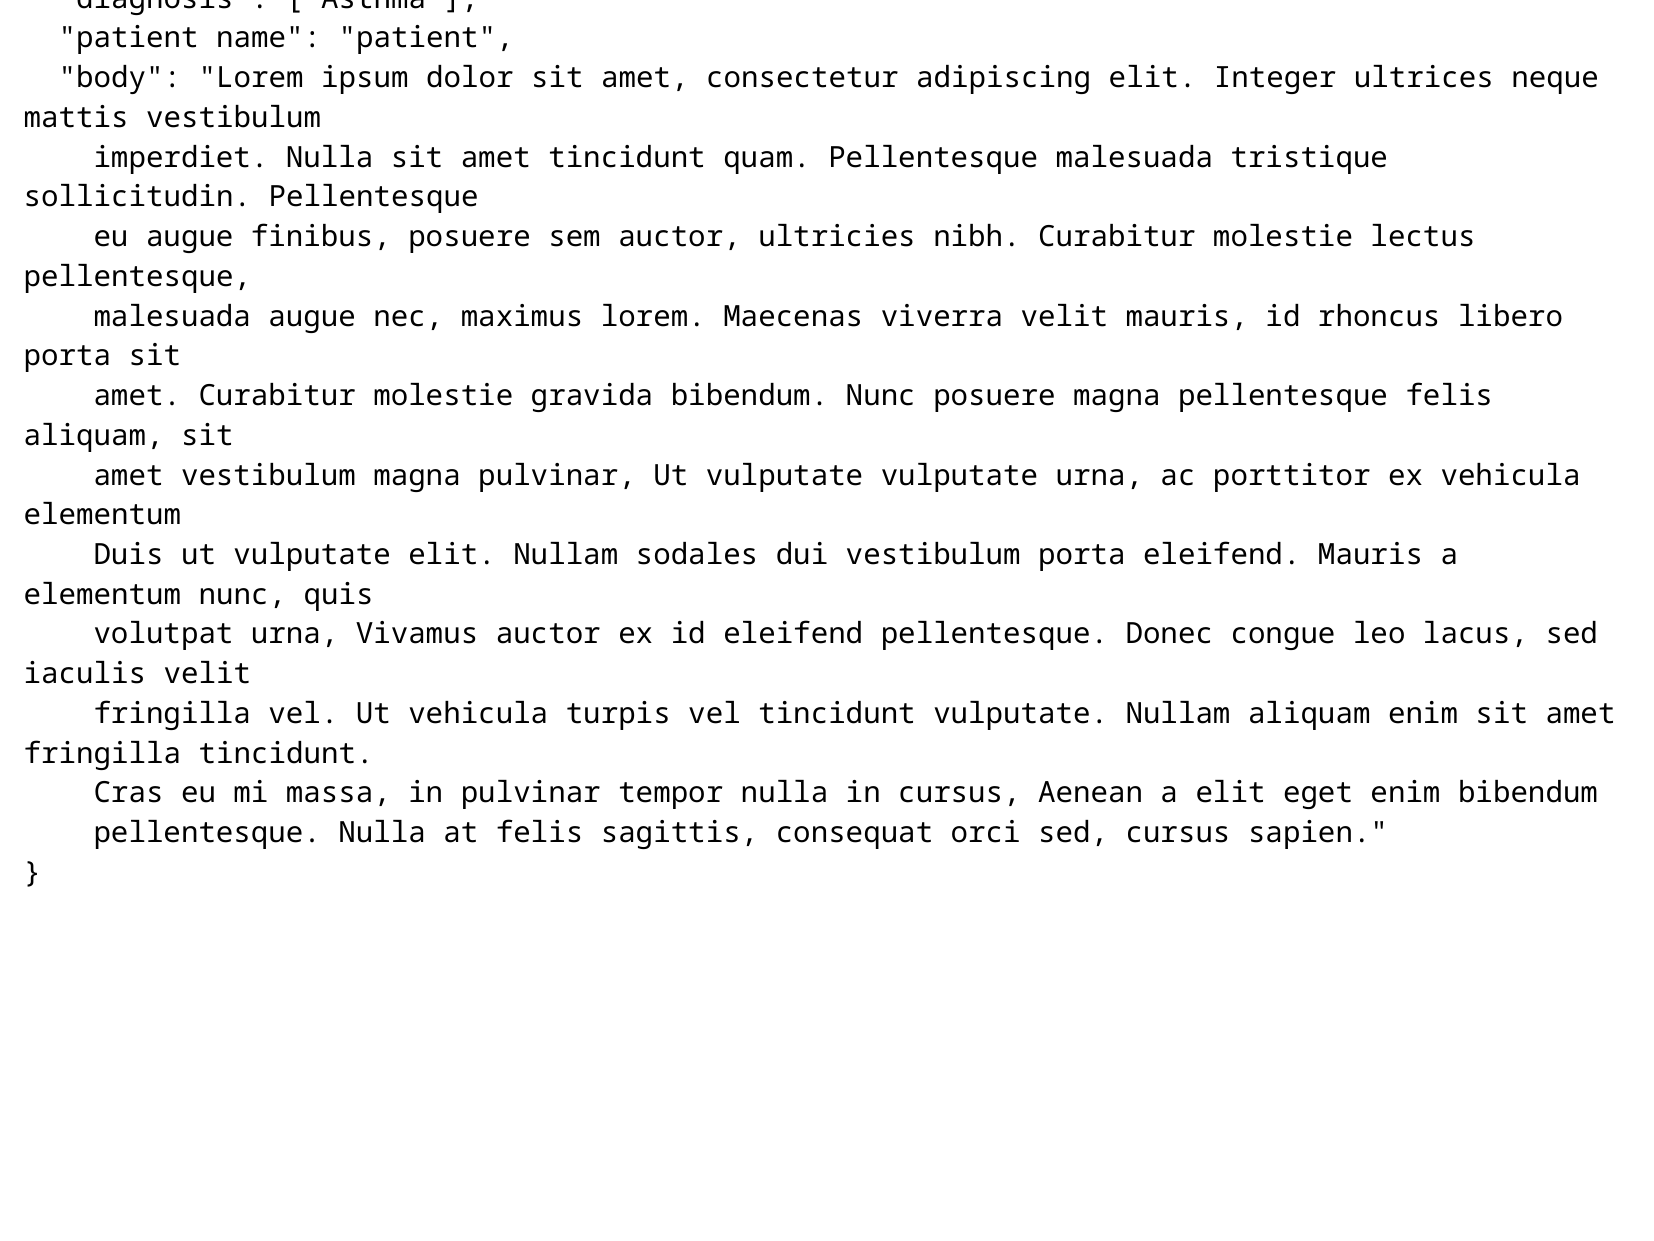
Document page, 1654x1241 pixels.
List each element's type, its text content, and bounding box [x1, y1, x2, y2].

subtitle { "medications": ["Enoxaparin", "Gentamycin", "Clindamycin", "Codeine", "Asprin"], "dates": ["1983-11-10"], "nhs number": "4680200921", "diagnosis": ["Asthma"], "patient name": "patient", "body": "Lorem ipsum dolor sit amet, consectetur adipiscing elit. Integer ultrices neque mattis vestibulum imperdiet. Nulla sit amet tincidunt quam. Pellentesque malesuada tristique sollicitudin. Pellentesque eu augue finibus, posuere sem auctor, ultricies nibh. Curabitur molestie lectus pellentesque, malesuada augue nec, maximus lorem. Maecenas viverra velit mauris, id rhoncus libero porta sit amet. Curabitur molestie gravida bibendum. Nunc posuere magna pellentesque felis aliquam, sit amet vestibulum magna pulvinar, Ut vulputate vulputate urna, ac porttitor ex vehicula elementum Duis ut vulputate elit. Nullam sodales dui vestibulum porta eleifend. Mauris a elementum nunc, quis volutpat urna, Vivamus auctor ex id eleifend pellentesque. Donec congue leo lacus, sed iaculis velit fringilla vel. Ut vehicula turpis vel tincidunt vulputate. Nullam aliquam enim sit amet fringilla tincidunt. Cras eu mi massa, in pulvinar tempor nulla in cursus, Aenean a elit eget enim bibendum pellentesque. Nulla at felis sagittis, consequat orci sed, cursus sapien." } [23, 59, 1630, 650]
